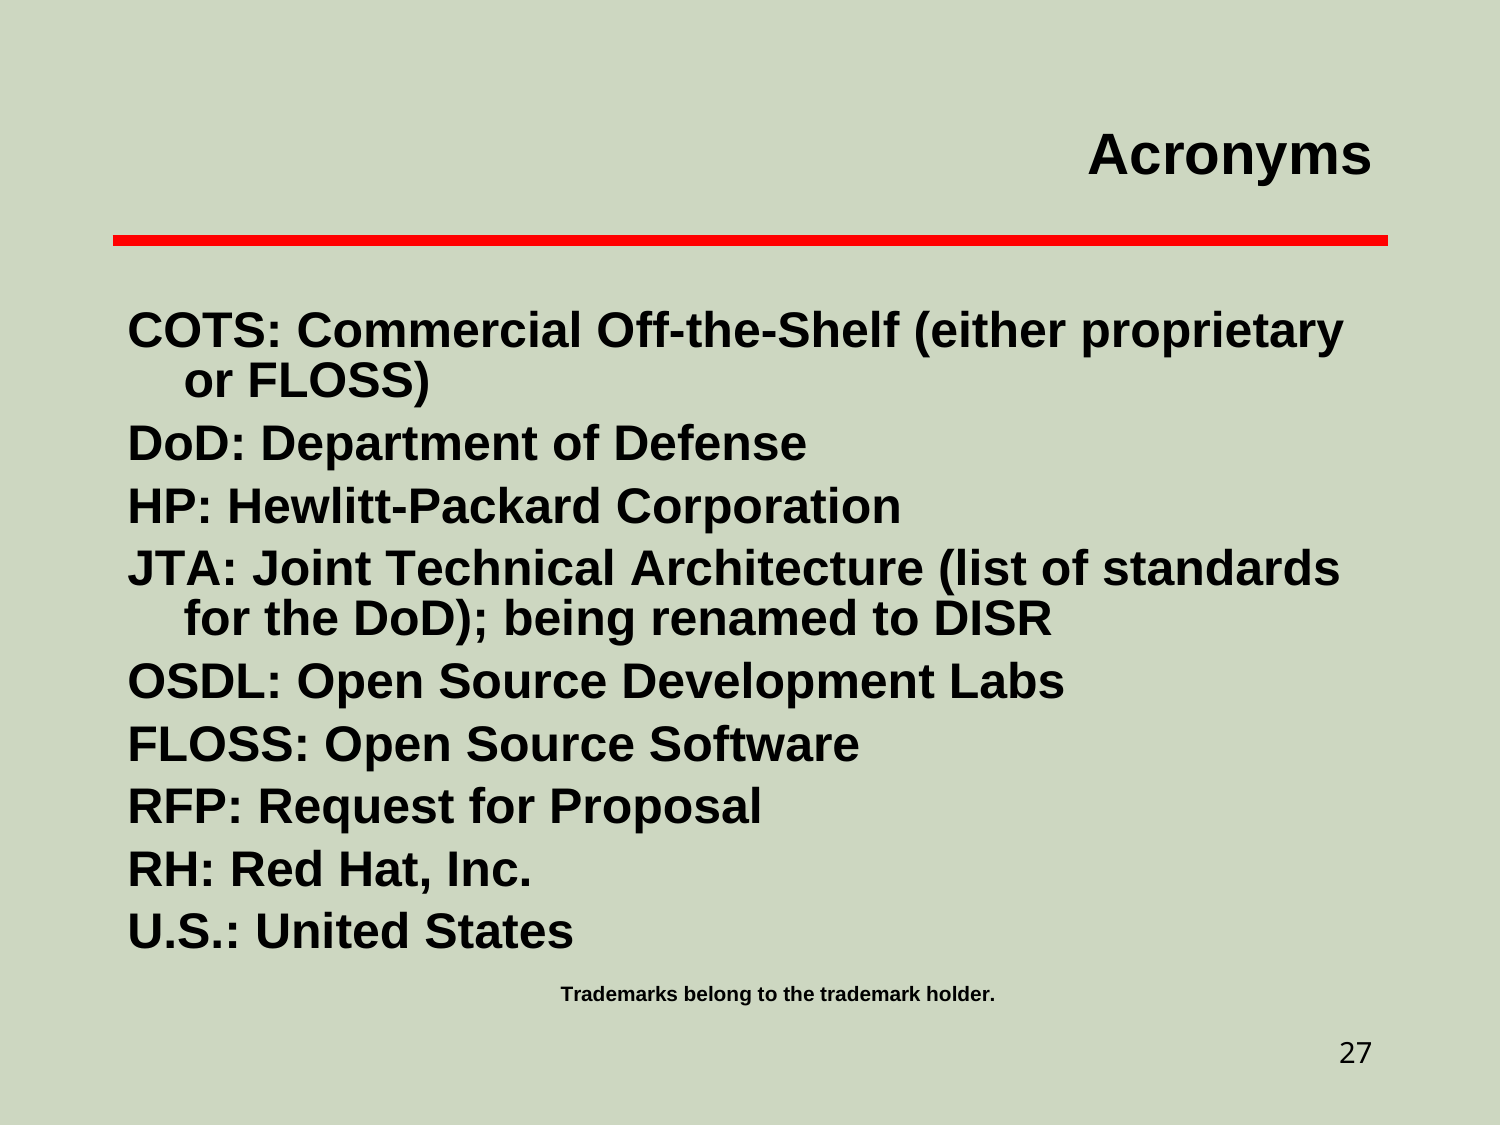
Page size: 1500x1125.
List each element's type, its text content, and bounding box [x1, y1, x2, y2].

list COTS: Commercial Off-the-Shelf (either proprietary or FLOSS) DoD: Department of Defense HP: Hewlitt-Packard Corporation JTA: Joint Technical Architecture (list of standards for the DoD); being renamed to DISR OSDL: Open Source Development Labs FLOSS: Open Source Software RFP: Request for Proposal RH: Red Hat, Inc. U.S.: United States Trademarks belong to the trademark holder. [112, 299, 1388, 1020]
title Acronyms [337, 85, 1388, 224]
